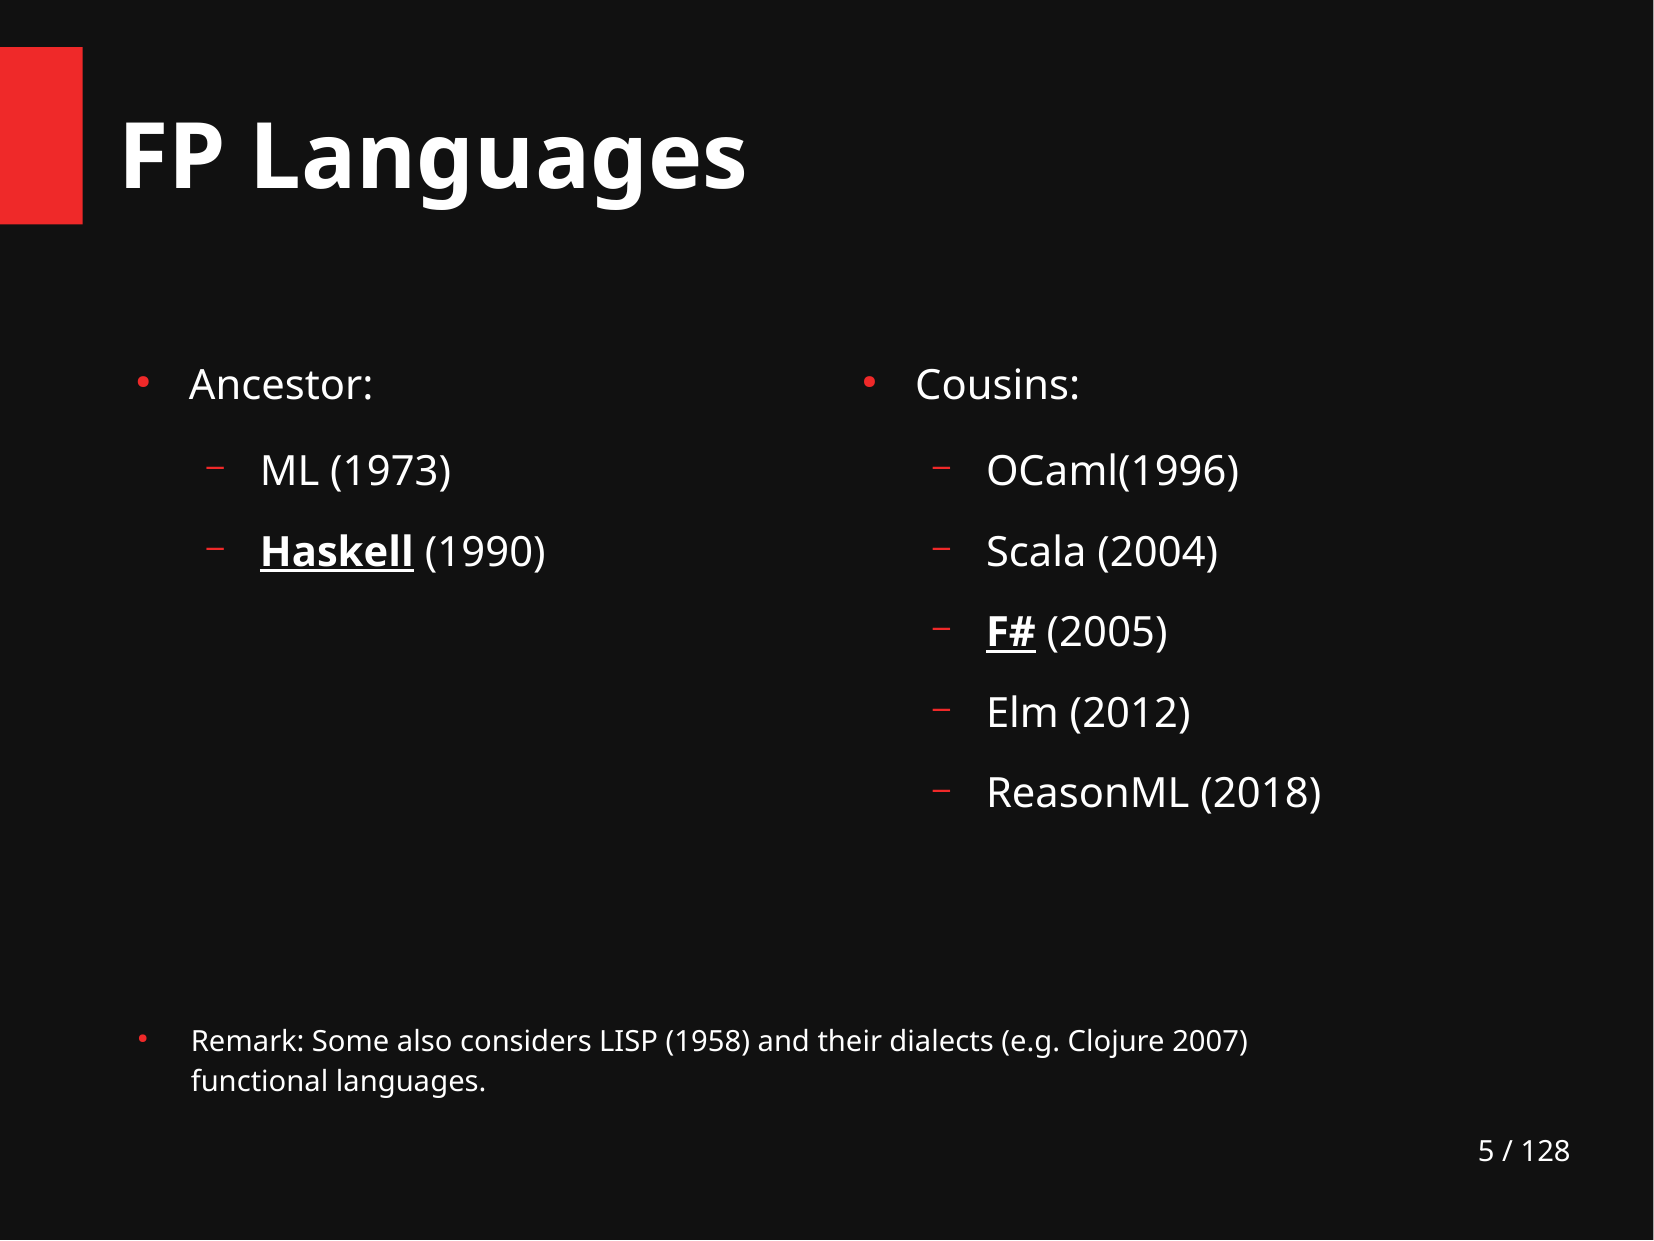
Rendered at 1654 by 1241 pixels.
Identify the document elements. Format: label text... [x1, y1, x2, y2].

list Remark: Some also considers LISP (1958) and their dialects (e.g. Clojure 2007) functional languages. [120, 1020, 1336, 1241]
list Ancestor: ML (1973) Haskell (1990) [118, 354, 810, 1074]
title FP Languages [118, 49, 1571, 257]
list Cousins: OCaml(1996) Scala (2004) F# (2005) Elm (2012) ReasonML (2018) [844, 354, 1536, 1074]
